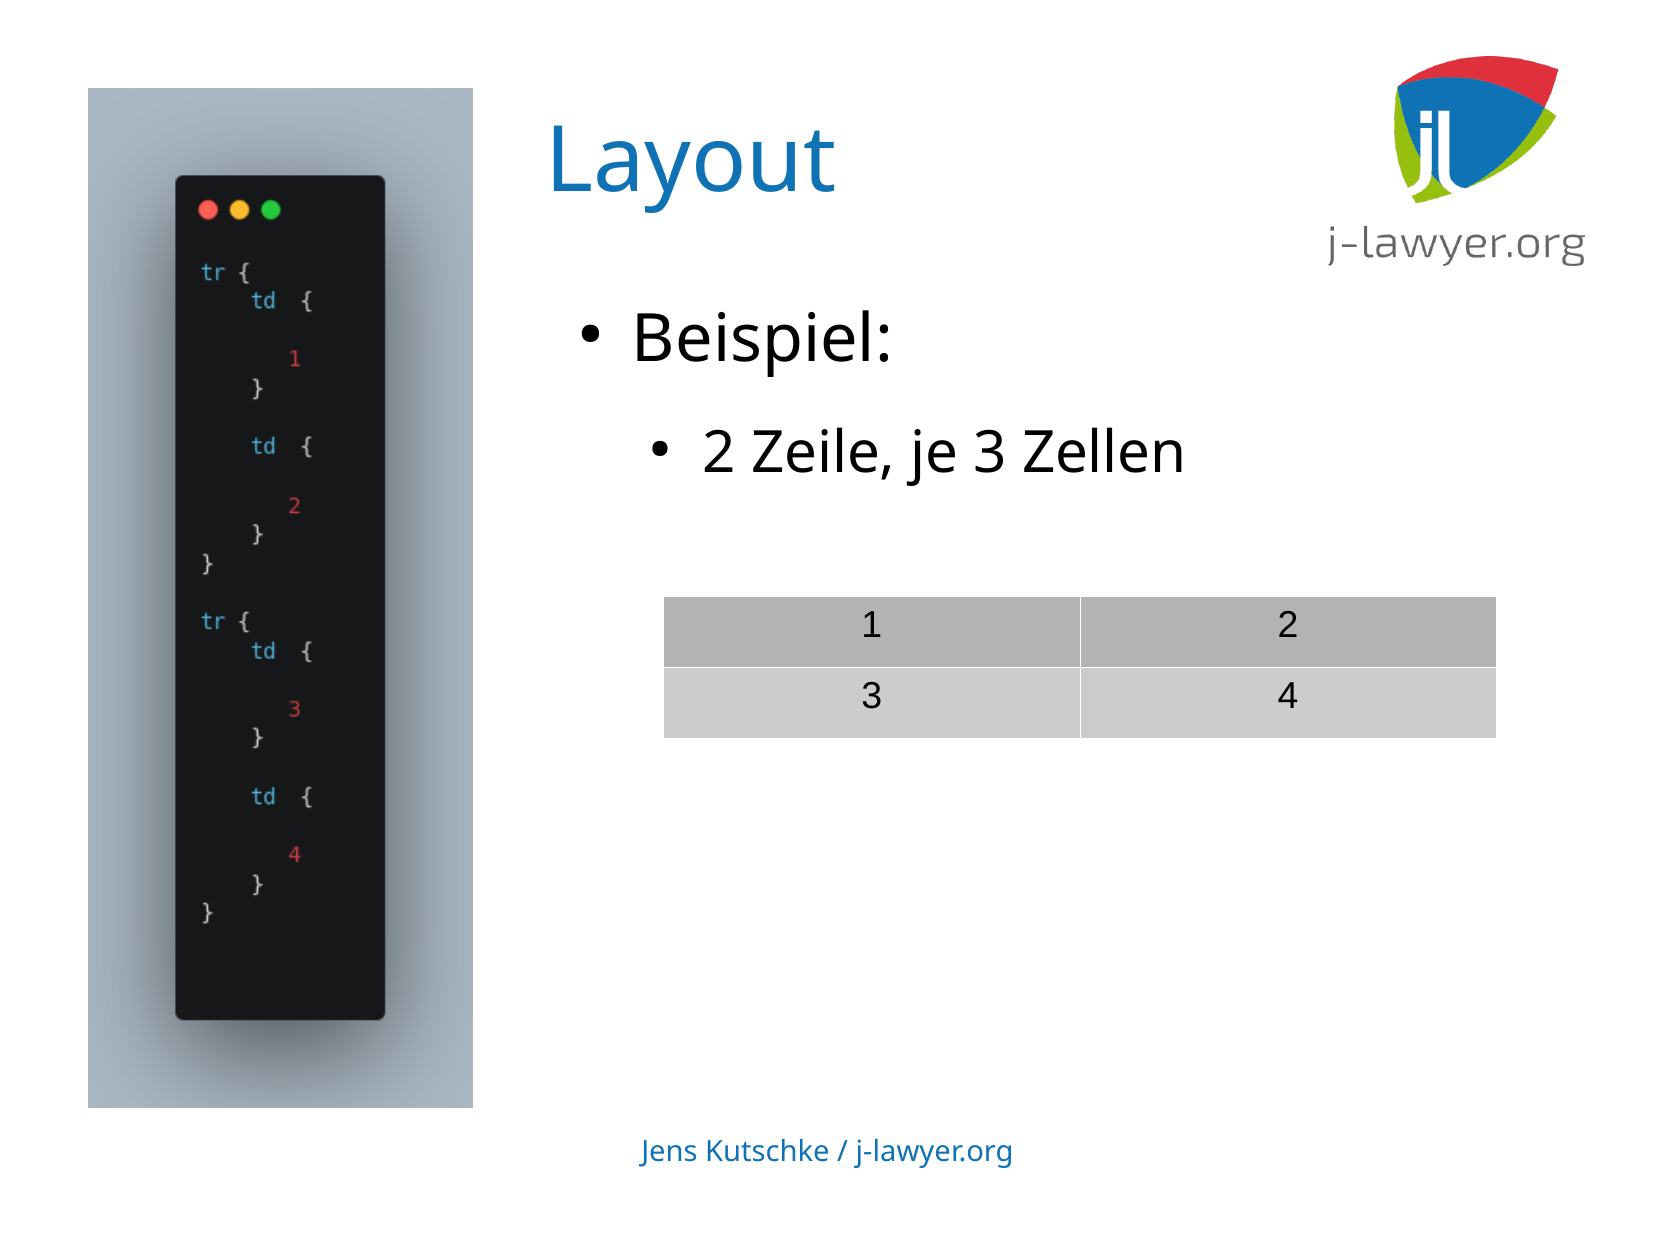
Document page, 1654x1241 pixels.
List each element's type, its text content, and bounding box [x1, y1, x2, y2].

picture [88, 88, 473, 1108]
table_header 2 [1081, 597, 1496, 667]
table_cell 4 [1081, 668, 1496, 738]
title Layout [82, 52, 1300, 260]
picture [1328, 56, 1585, 266]
list Beispiel: 2 Zeile, je 3 Zellen [561, 290, 1571, 564]
table_header 1 [664, 597, 1080, 667]
table_cell 3 [664, 668, 1080, 738]
